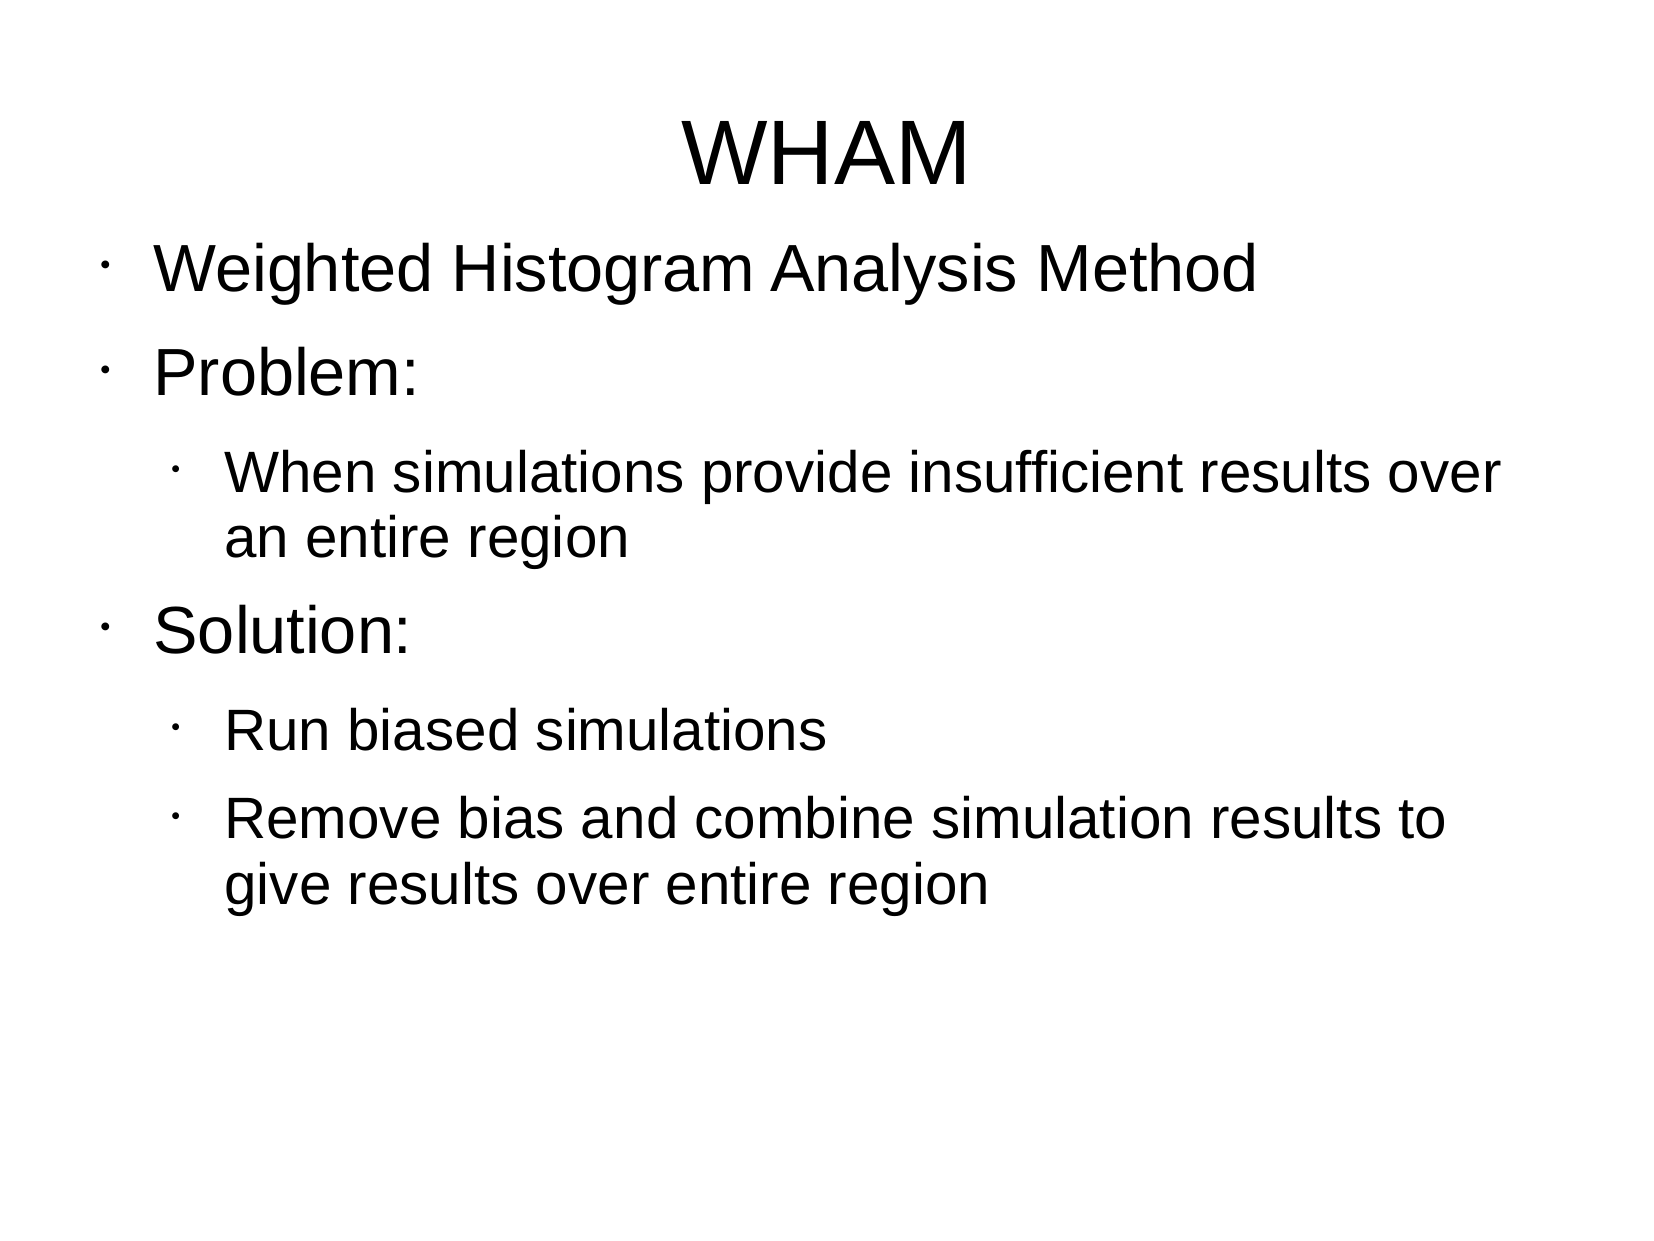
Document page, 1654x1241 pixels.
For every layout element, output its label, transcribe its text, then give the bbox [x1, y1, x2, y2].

title WHAM [82, 49, 1571, 257]
list Weighted Histogram Analysis Method Problem: When simulations provide insufficient results over an entire region Solution: Run biased simulations Remove bias and combine simulation results to give results over entire region [82, 231, 1538, 951]
